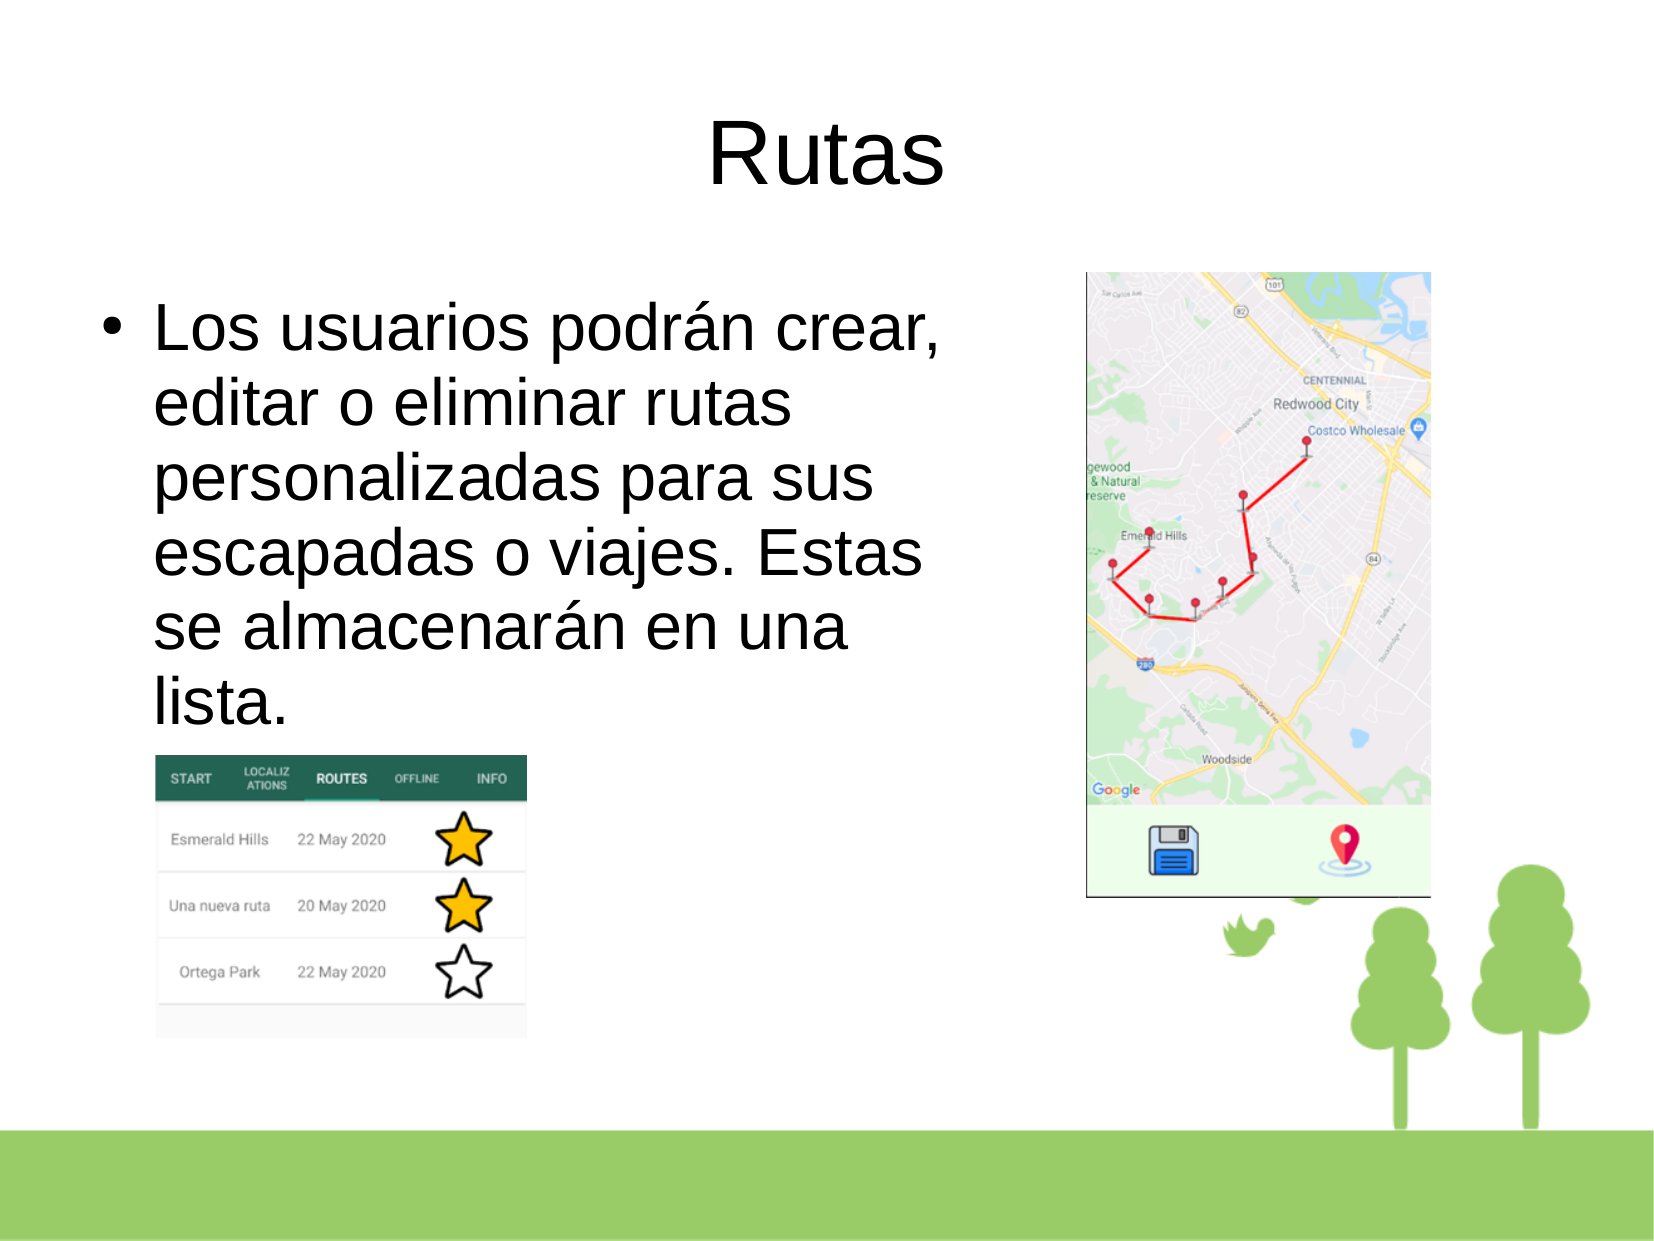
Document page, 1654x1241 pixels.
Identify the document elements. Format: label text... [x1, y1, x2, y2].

list Los usuarios podrán crear, editar o eliminar rutas personalizadas para sus escapadas o viajes. Estas se almacenarán en una lista. [82, 290, 969, 1010]
title Rutas [82, 49, 1571, 257]
picture [0, 0, 1654, 1241]
